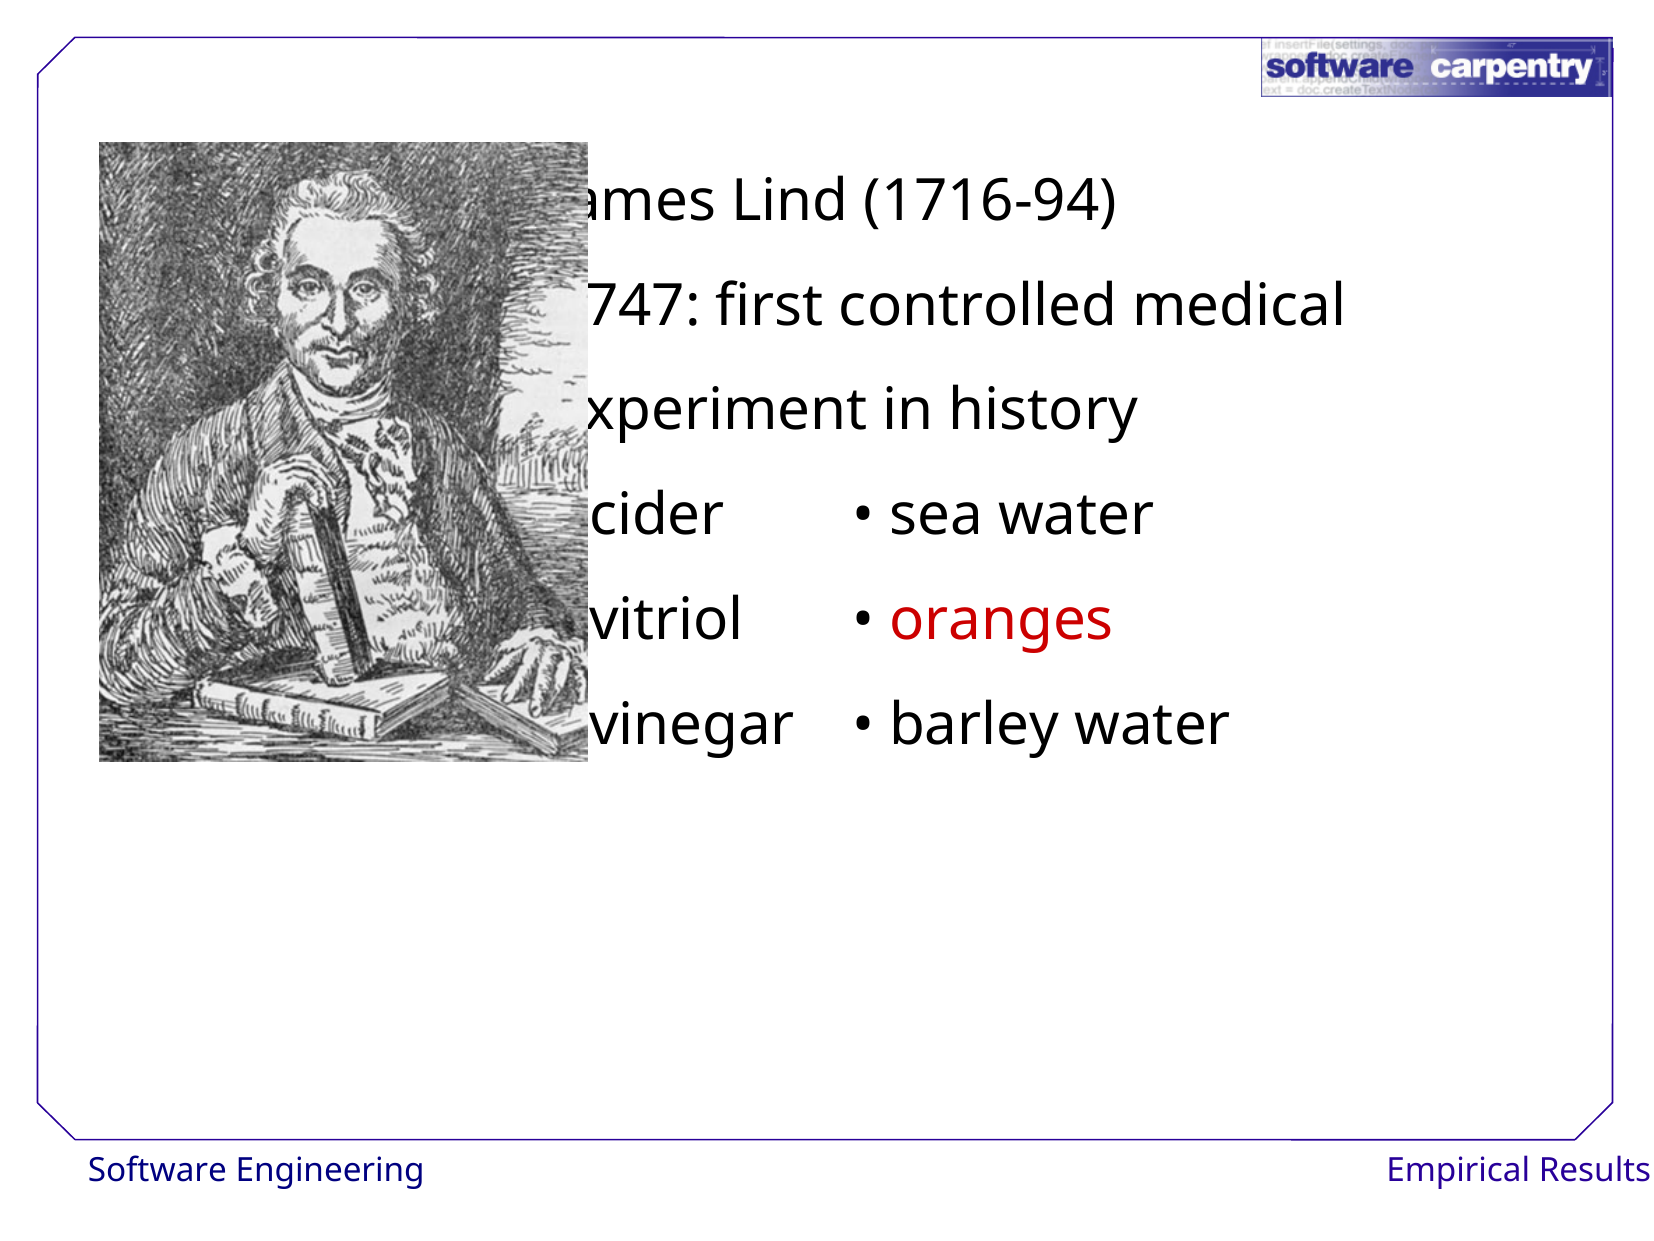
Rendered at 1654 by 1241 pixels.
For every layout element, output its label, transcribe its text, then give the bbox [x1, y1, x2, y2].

text_box James Lind (1716-94) 1747: first controlled medical experiment in history • cider • sea water • vitriol • oranges • vinegar • barley water [537, 119, 1511, 765]
picture [1261, 39, 1613, 97]
picture [99, 142, 588, 762]
